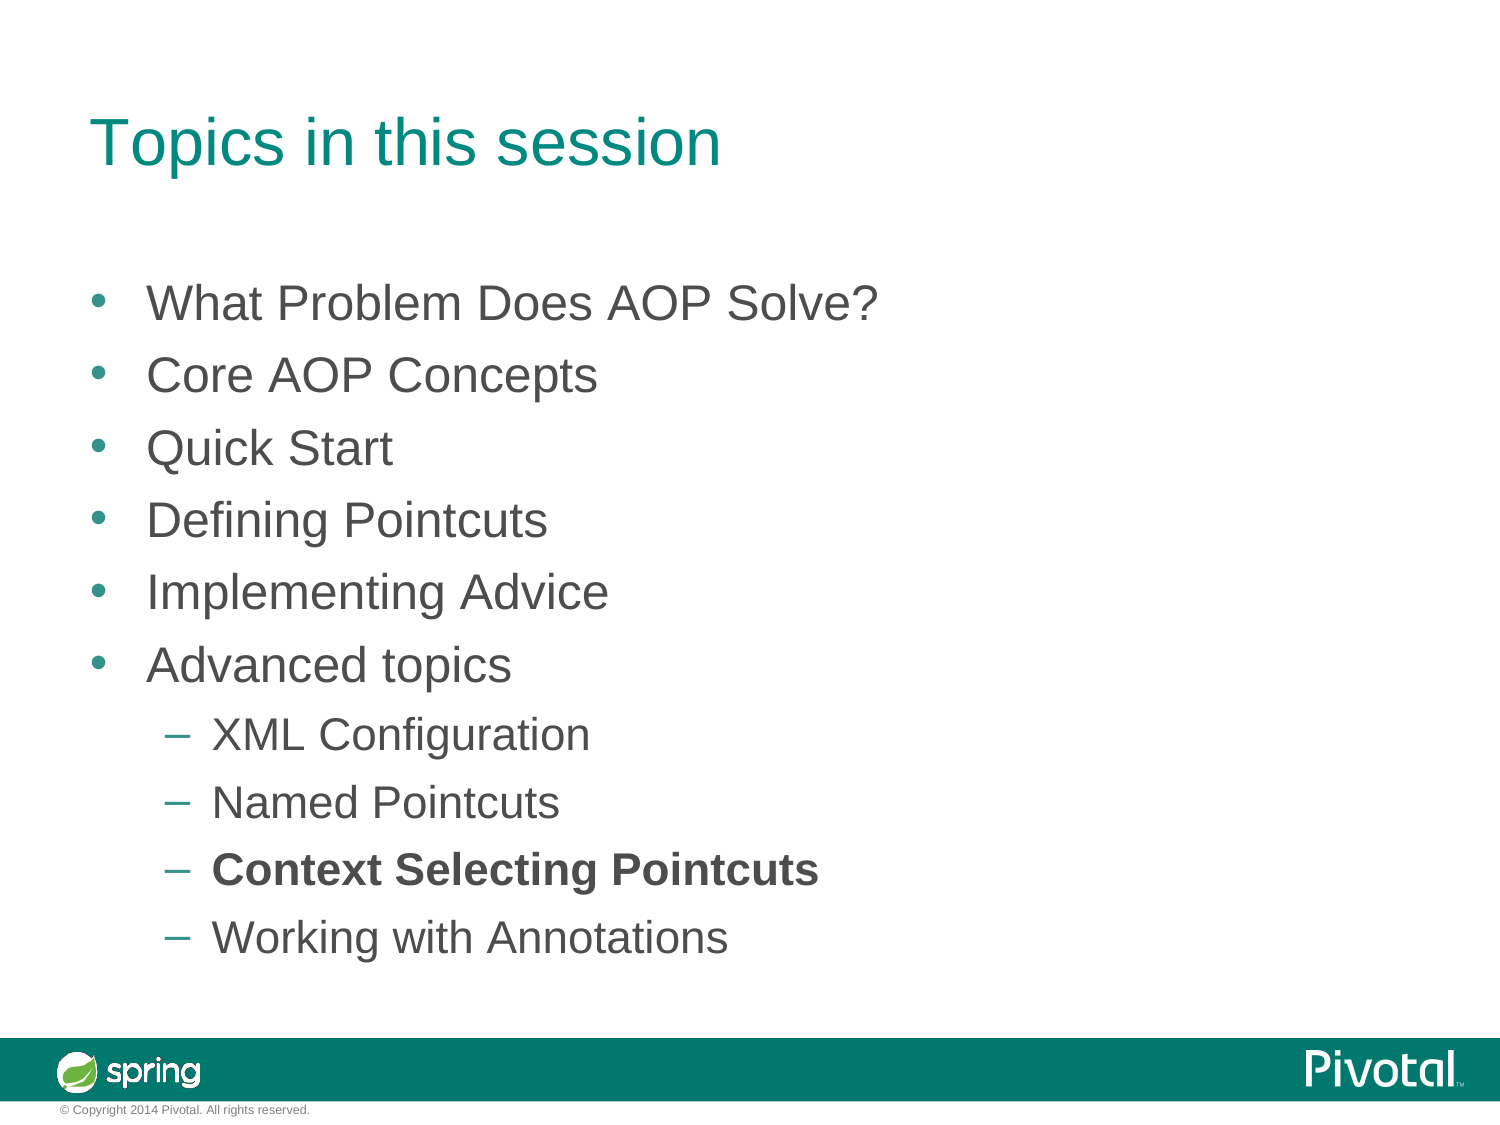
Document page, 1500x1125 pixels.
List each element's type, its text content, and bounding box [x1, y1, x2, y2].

list What Problem Does AOP Solve? Core AOP Concepts Quick Start Defining Pointcuts Implementing Advice Advanced topics XML Configuration Named Pointcuts Context Selecting Pointcuts Working with Annotations [75, 262, 1426, 970]
title Topics in this session [75, 45, 1426, 233]
picture [32, 1041, 210, 1103]
picture [1306, 1050, 1464, 1087]
